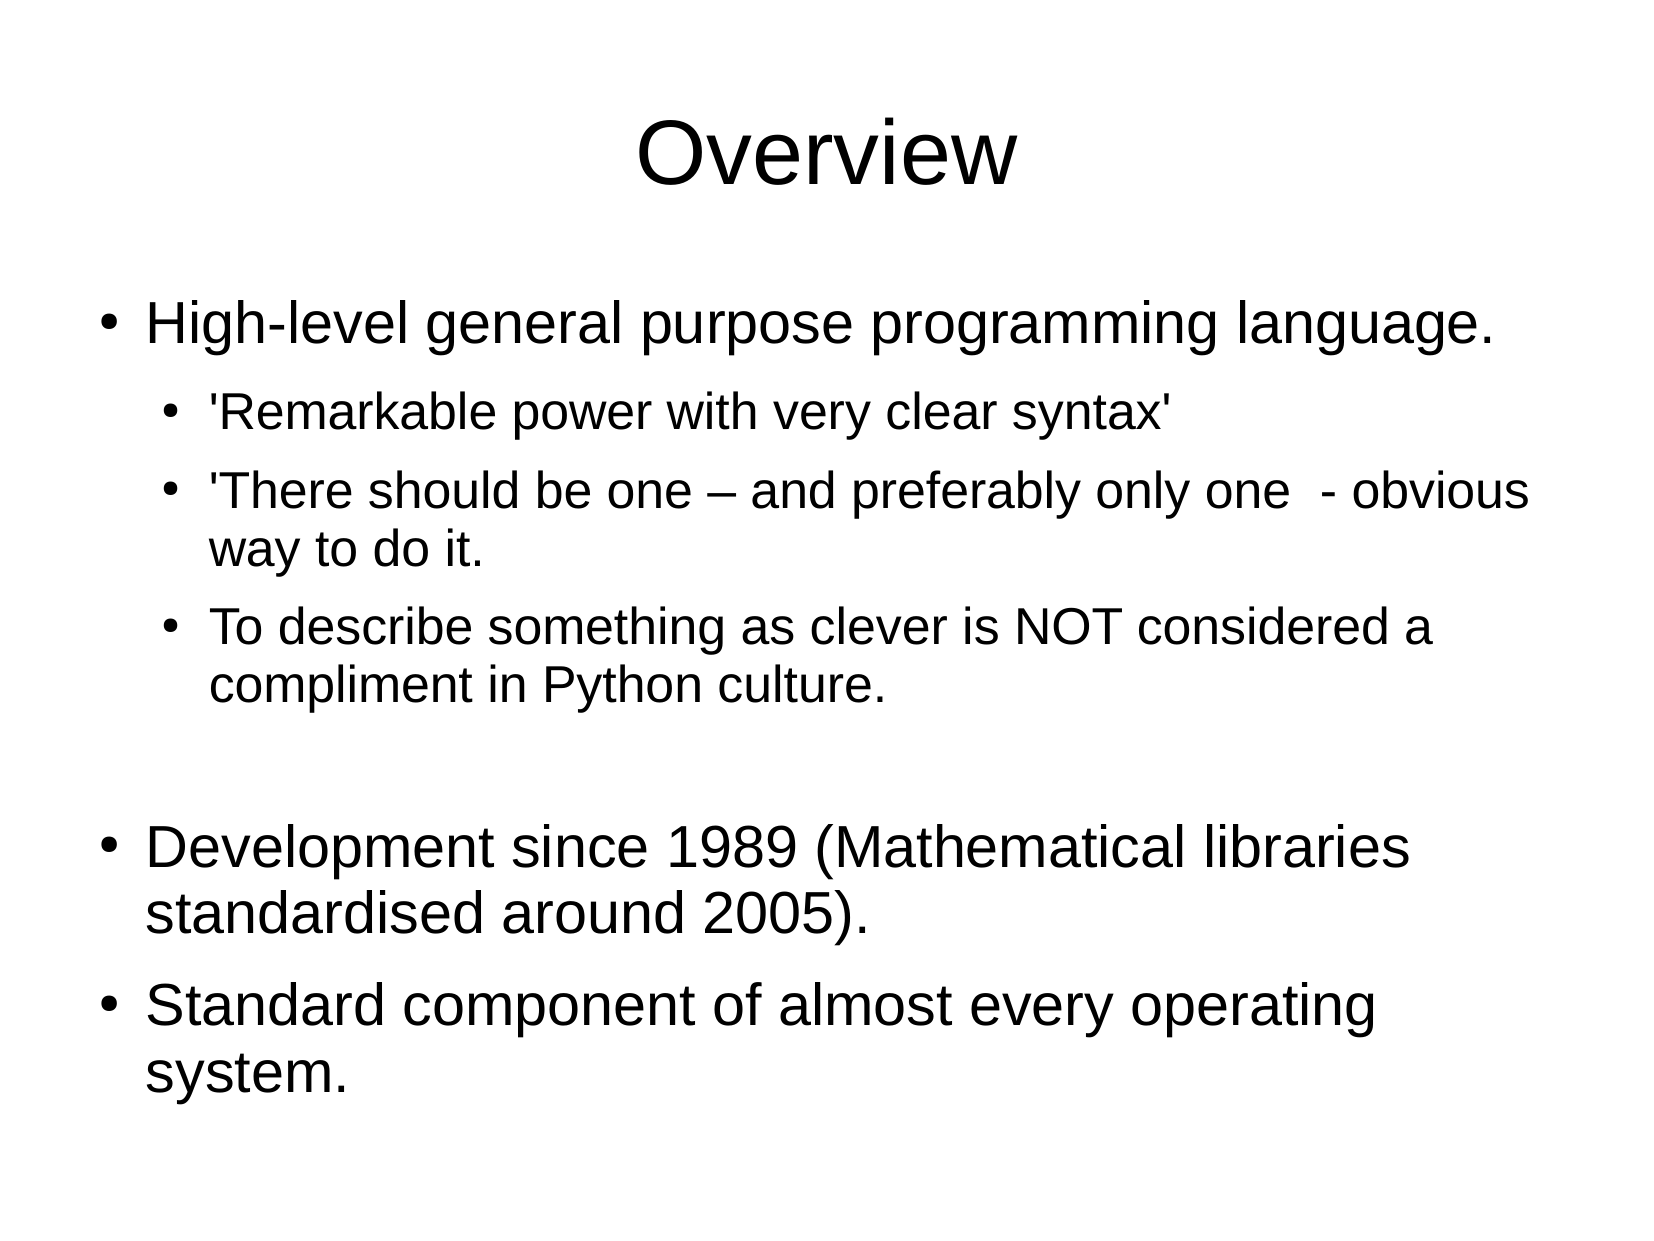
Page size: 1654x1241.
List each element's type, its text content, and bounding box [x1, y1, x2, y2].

list High-level general purpose programming language. 'Remarkable power with very clear syntax' 'There should be one – and preferably only one - obvious way to do it. To describe something as clever is NOT considered a compliment in Python culture. Development since 1989 (Mathematical libraries standardised around 2005). Standard component of almost every operating system. [82, 290, 1571, 1109]
title Overview [82, 56, 1571, 250]
